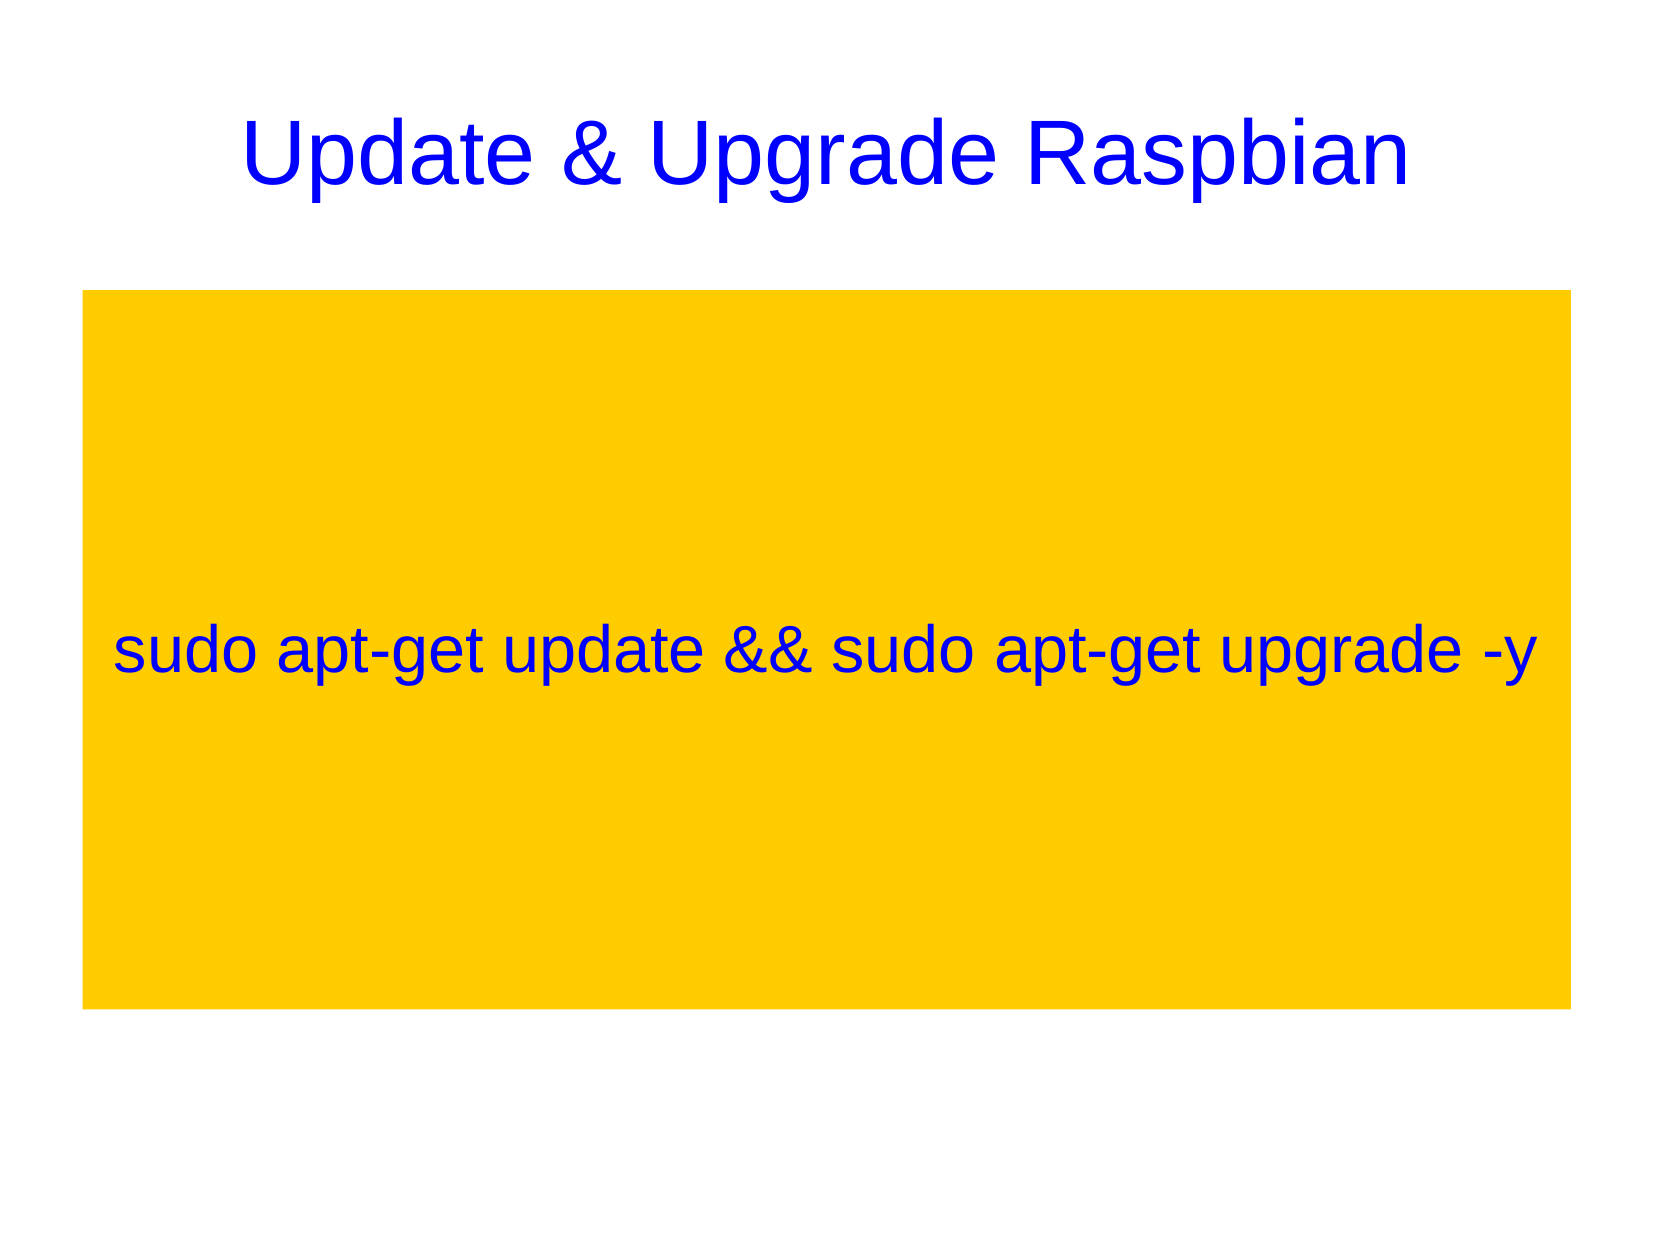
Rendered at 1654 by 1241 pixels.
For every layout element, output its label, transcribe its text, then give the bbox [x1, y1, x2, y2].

title Update & Upgrade Raspbian [82, 49, 1571, 257]
subtitle sudo apt-get update && sudo apt-get upgrade -y [82, 290, 1571, 1010]
